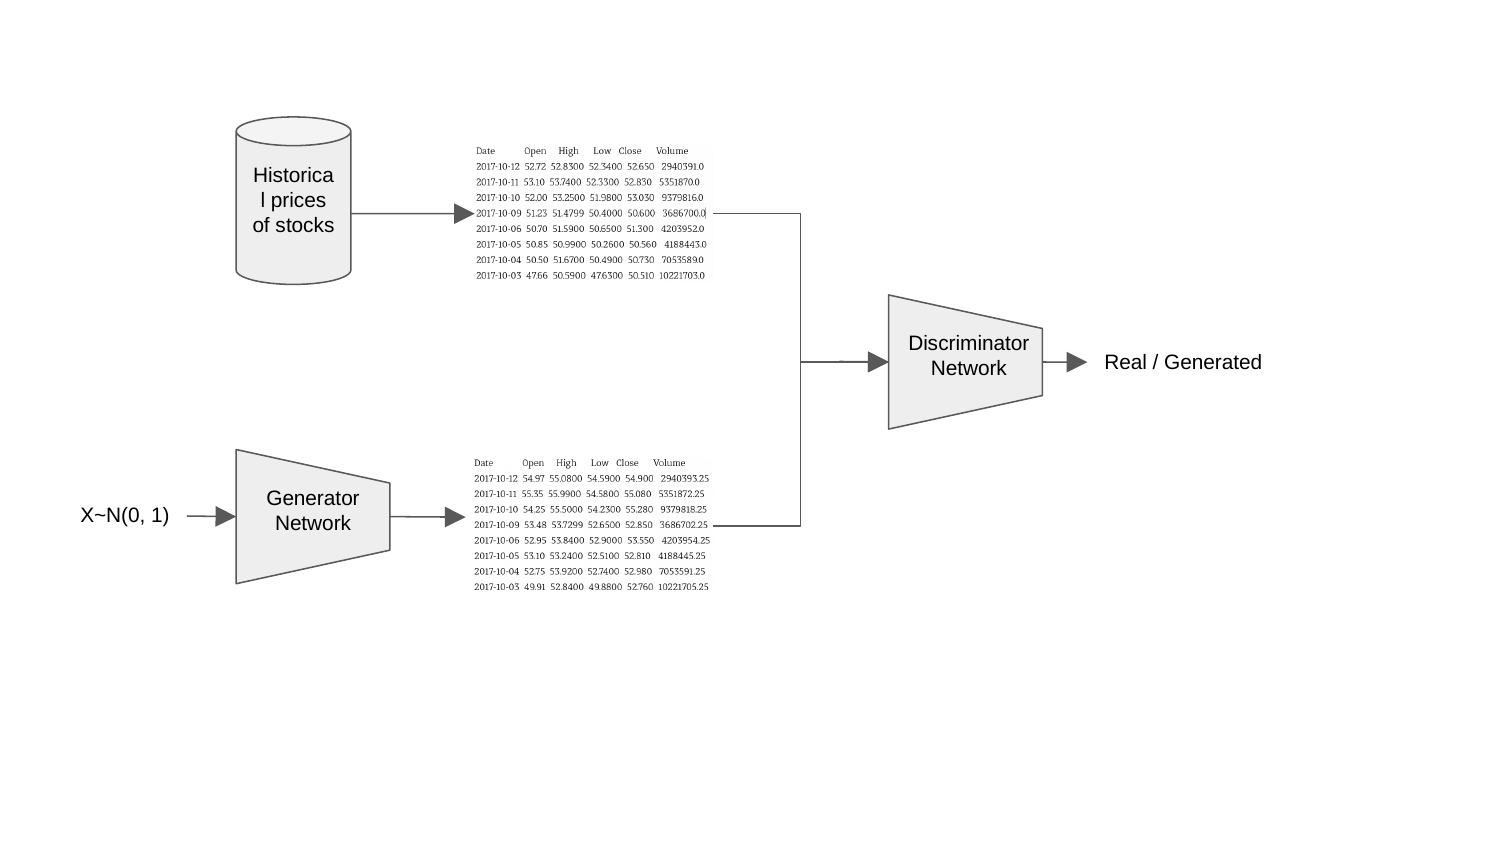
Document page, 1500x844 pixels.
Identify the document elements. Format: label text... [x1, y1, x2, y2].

text_box [311, 134, 351, 146]
text_box [381, 481, 390, 553]
text_box X~N(0, 1) [63, 487, 187, 527]
text_box Real / Generated [1087, 333, 1280, 391]
picture [474, 458, 713, 593]
text_box [236, 449, 327, 584]
text_box [888, 294, 981, 430]
text_box Generator Network [245, 469, 381, 564]
text_box [256, 281, 331, 285]
picture [474, 145, 713, 283]
text_box Historical prices of stocks [236, 146, 351, 281]
text_box [236, 134, 276, 146]
text_box Discriminator Network [892, 315, 1046, 410]
